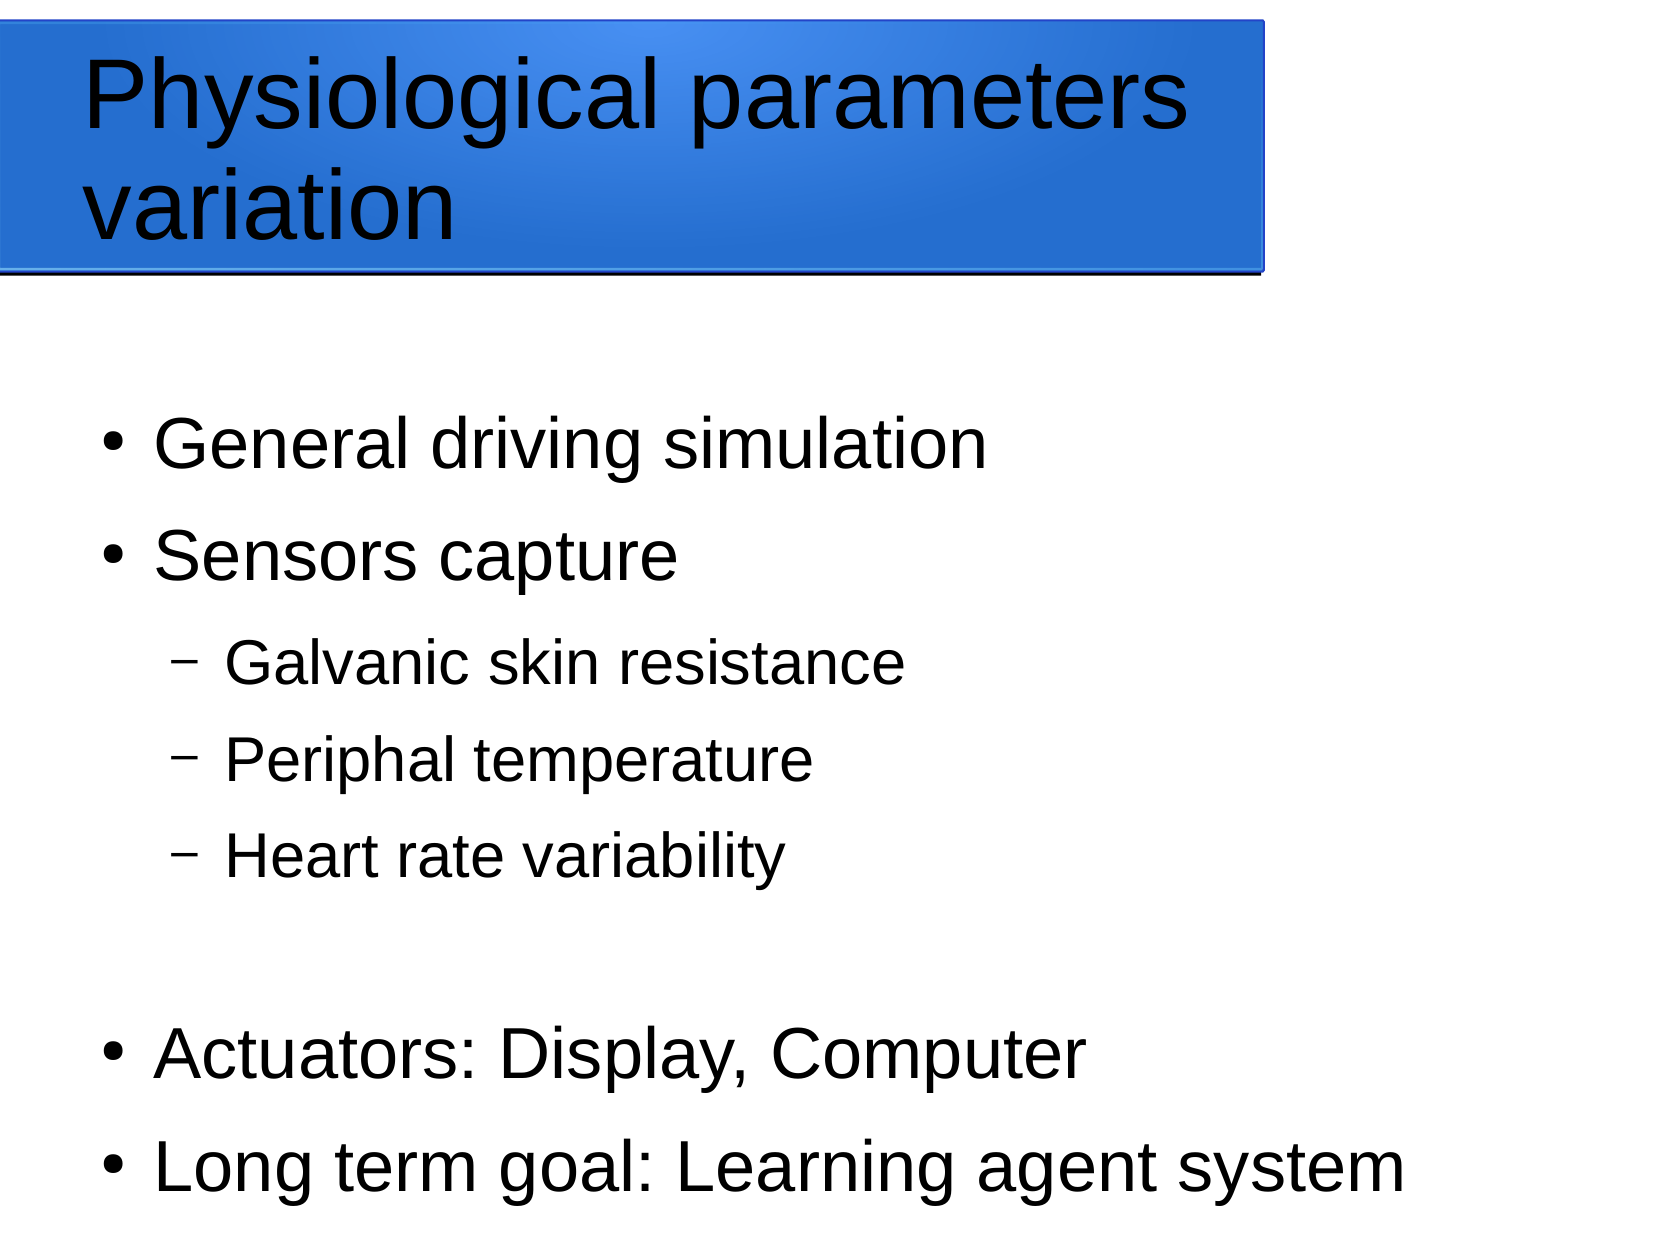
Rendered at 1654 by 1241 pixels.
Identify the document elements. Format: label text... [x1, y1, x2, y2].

list General driving simulation Sensors capture Galvanic skin resistance Periphal temperature Heart rate variability Actuators: Display, Computer Long term goal: Learning agent system [82, 290, 1571, 1207]
title Physiological parameters variation [82, 38, 1235, 261]
